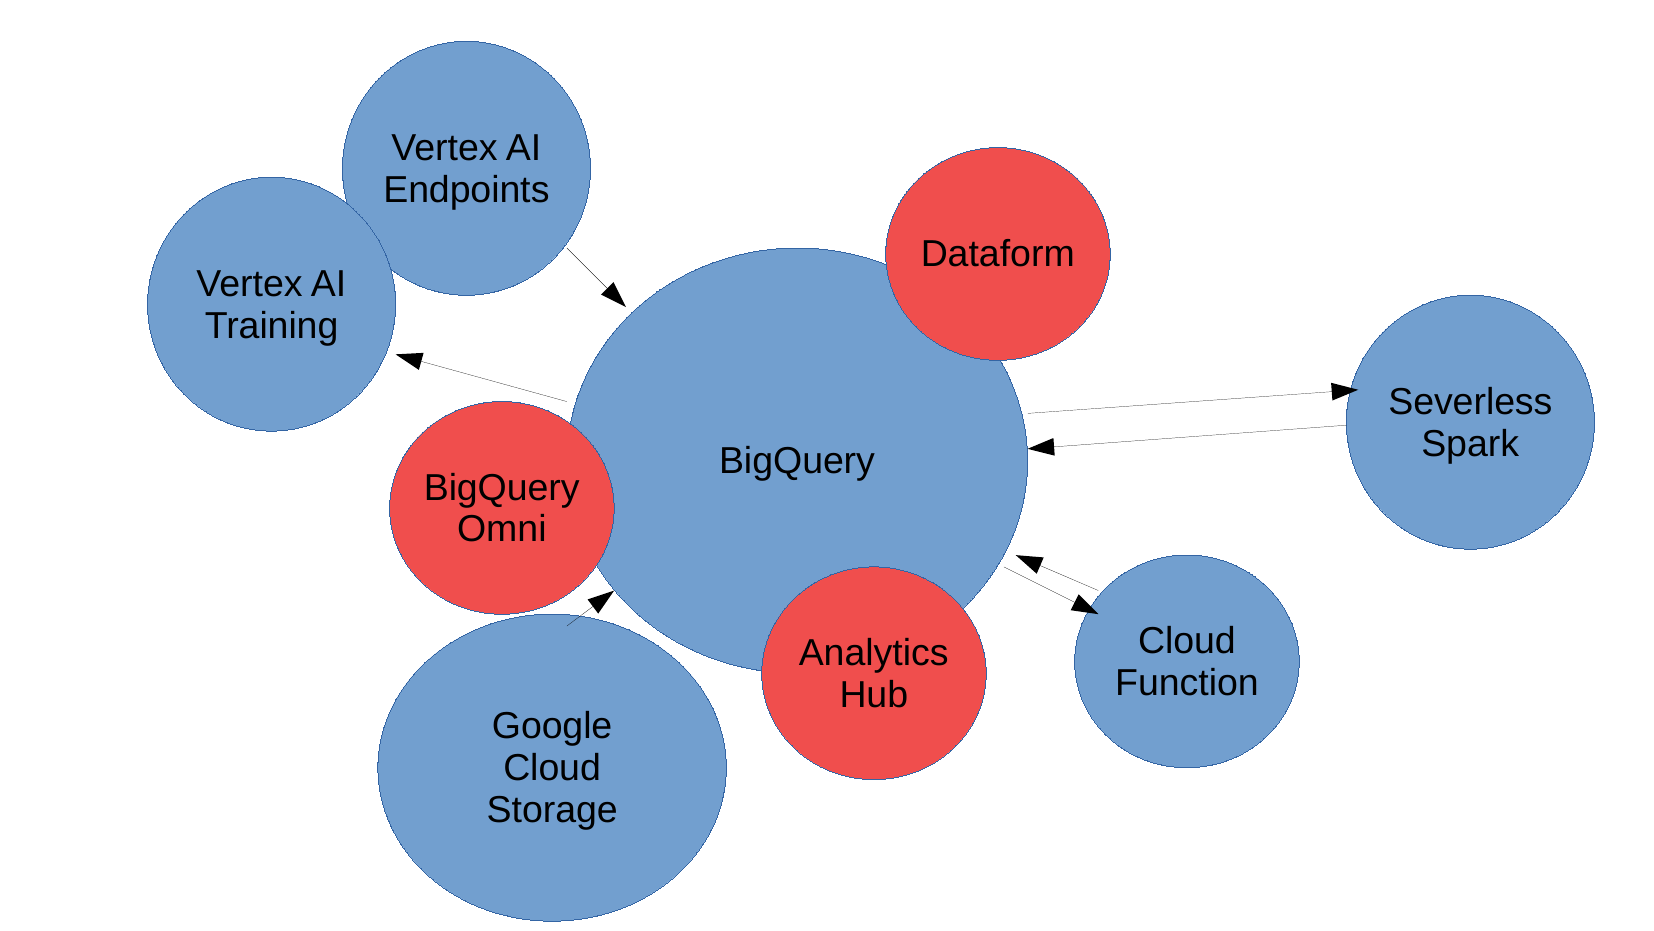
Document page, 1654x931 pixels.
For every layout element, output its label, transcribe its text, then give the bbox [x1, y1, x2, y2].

text_box Analytics Hub [761, 566, 987, 780]
text_box Cloud Function [1074, 555, 1300, 768]
text_box Severless Spark [1346, 295, 1595, 550]
text_box Vertex AI Endpoints [342, 41, 591, 296]
text_box Vertex AI Training [147, 177, 396, 432]
text_box Dataform [885, 147, 1111, 361]
text_box BigQuery [570, 248, 1028, 671]
text_box Google Cloud Storage [377, 614, 727, 922]
text_box BigQuery Omni [389, 401, 615, 615]
